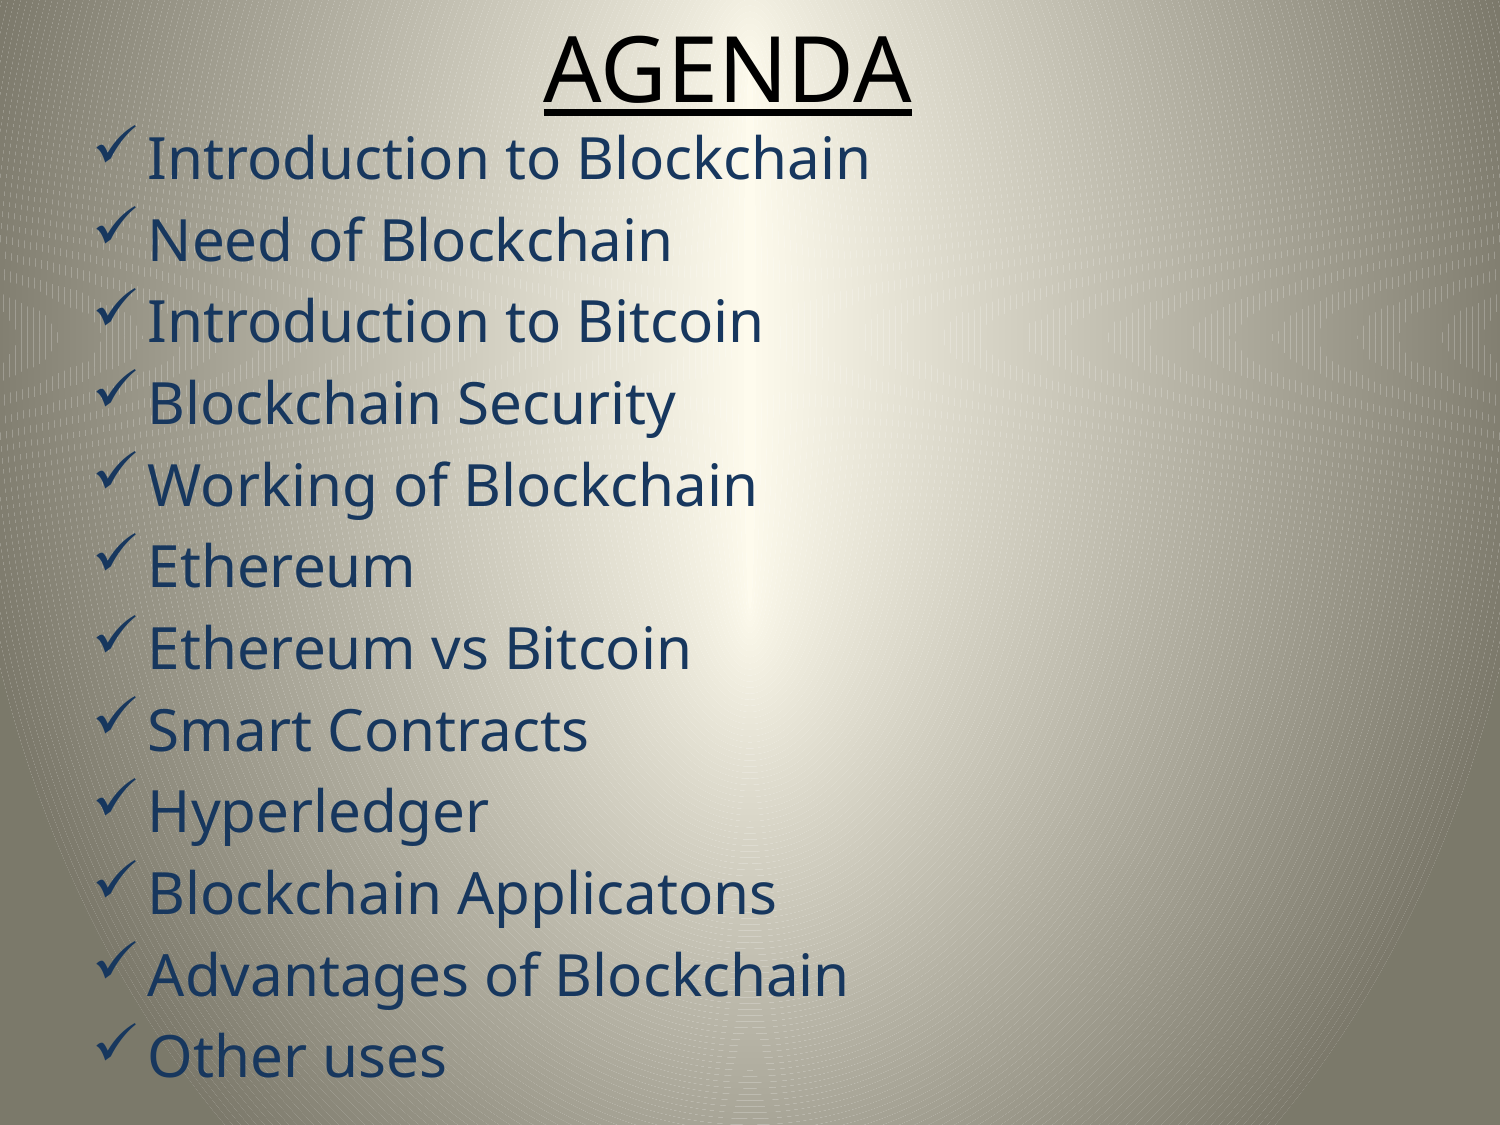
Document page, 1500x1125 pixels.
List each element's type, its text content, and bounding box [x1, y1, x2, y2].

title AGENDA [53, 0, 1404, 160]
list Introduction to Blockchain Need of Blockchain Introduction to Bitcoin Blockchain Security Working of Blockchain Ethereum Ethereum vs Bitcoin Smart Contracts Hyperledger Blockchain Applicatons Advantages of Blockchain Other uses [76, 113, 1427, 1094]
